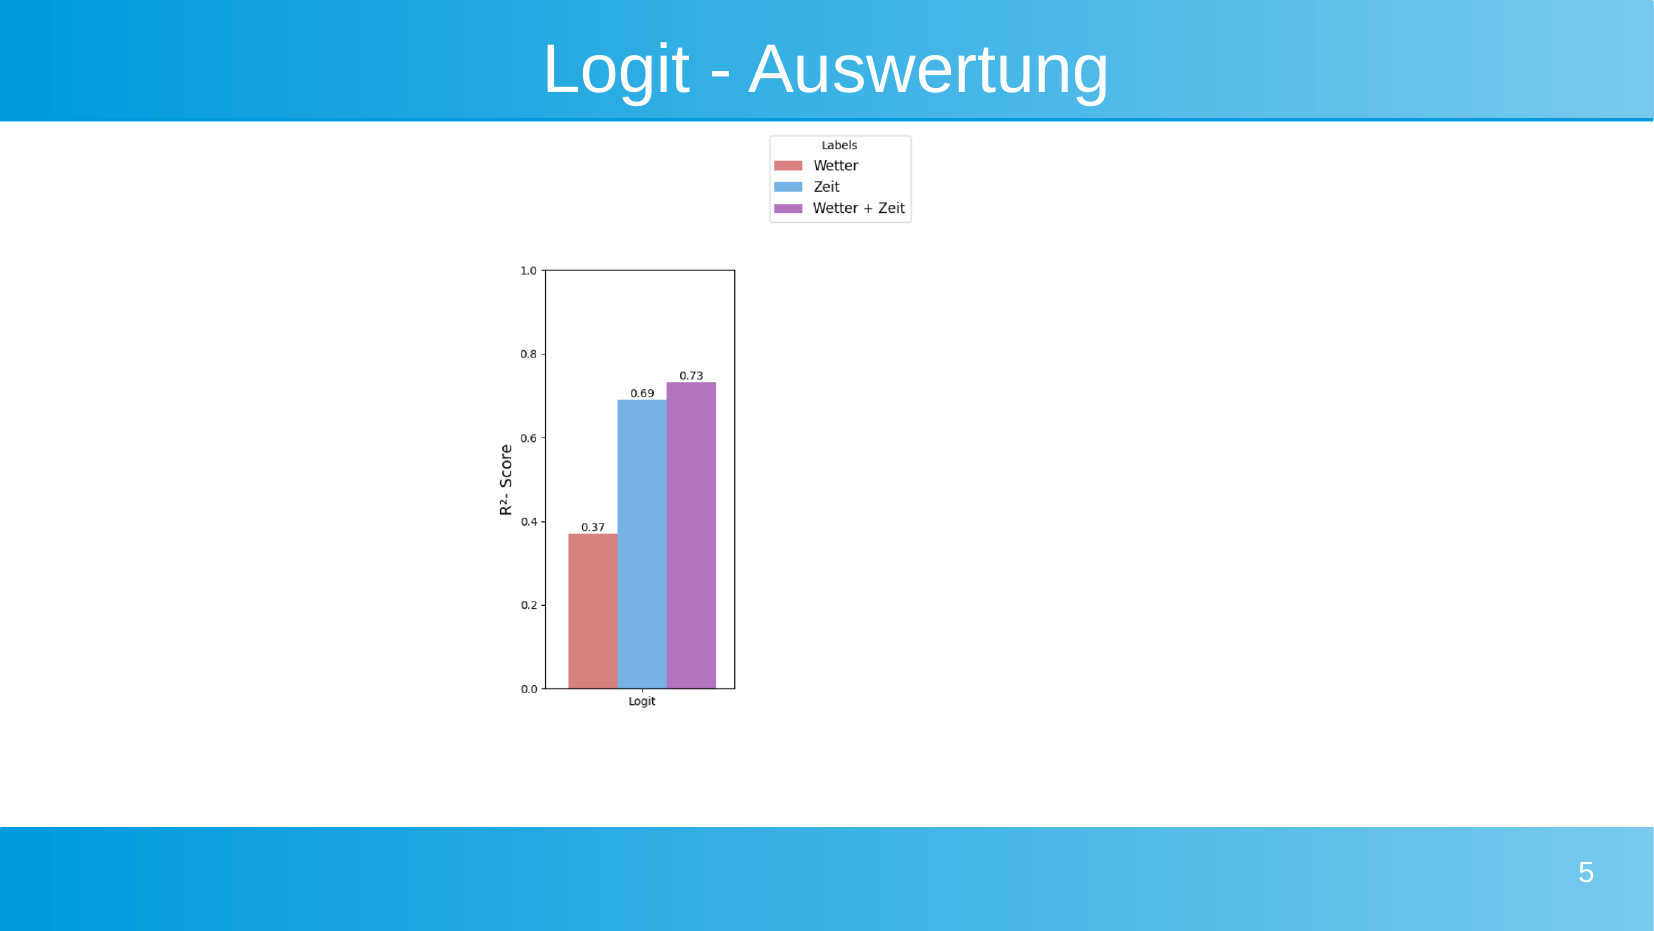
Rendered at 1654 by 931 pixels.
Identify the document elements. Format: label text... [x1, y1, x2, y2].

title Logit - Auswertung [59, 29, 1595, 108]
picture [496, 258, 739, 709]
picture [765, 131, 916, 226]
